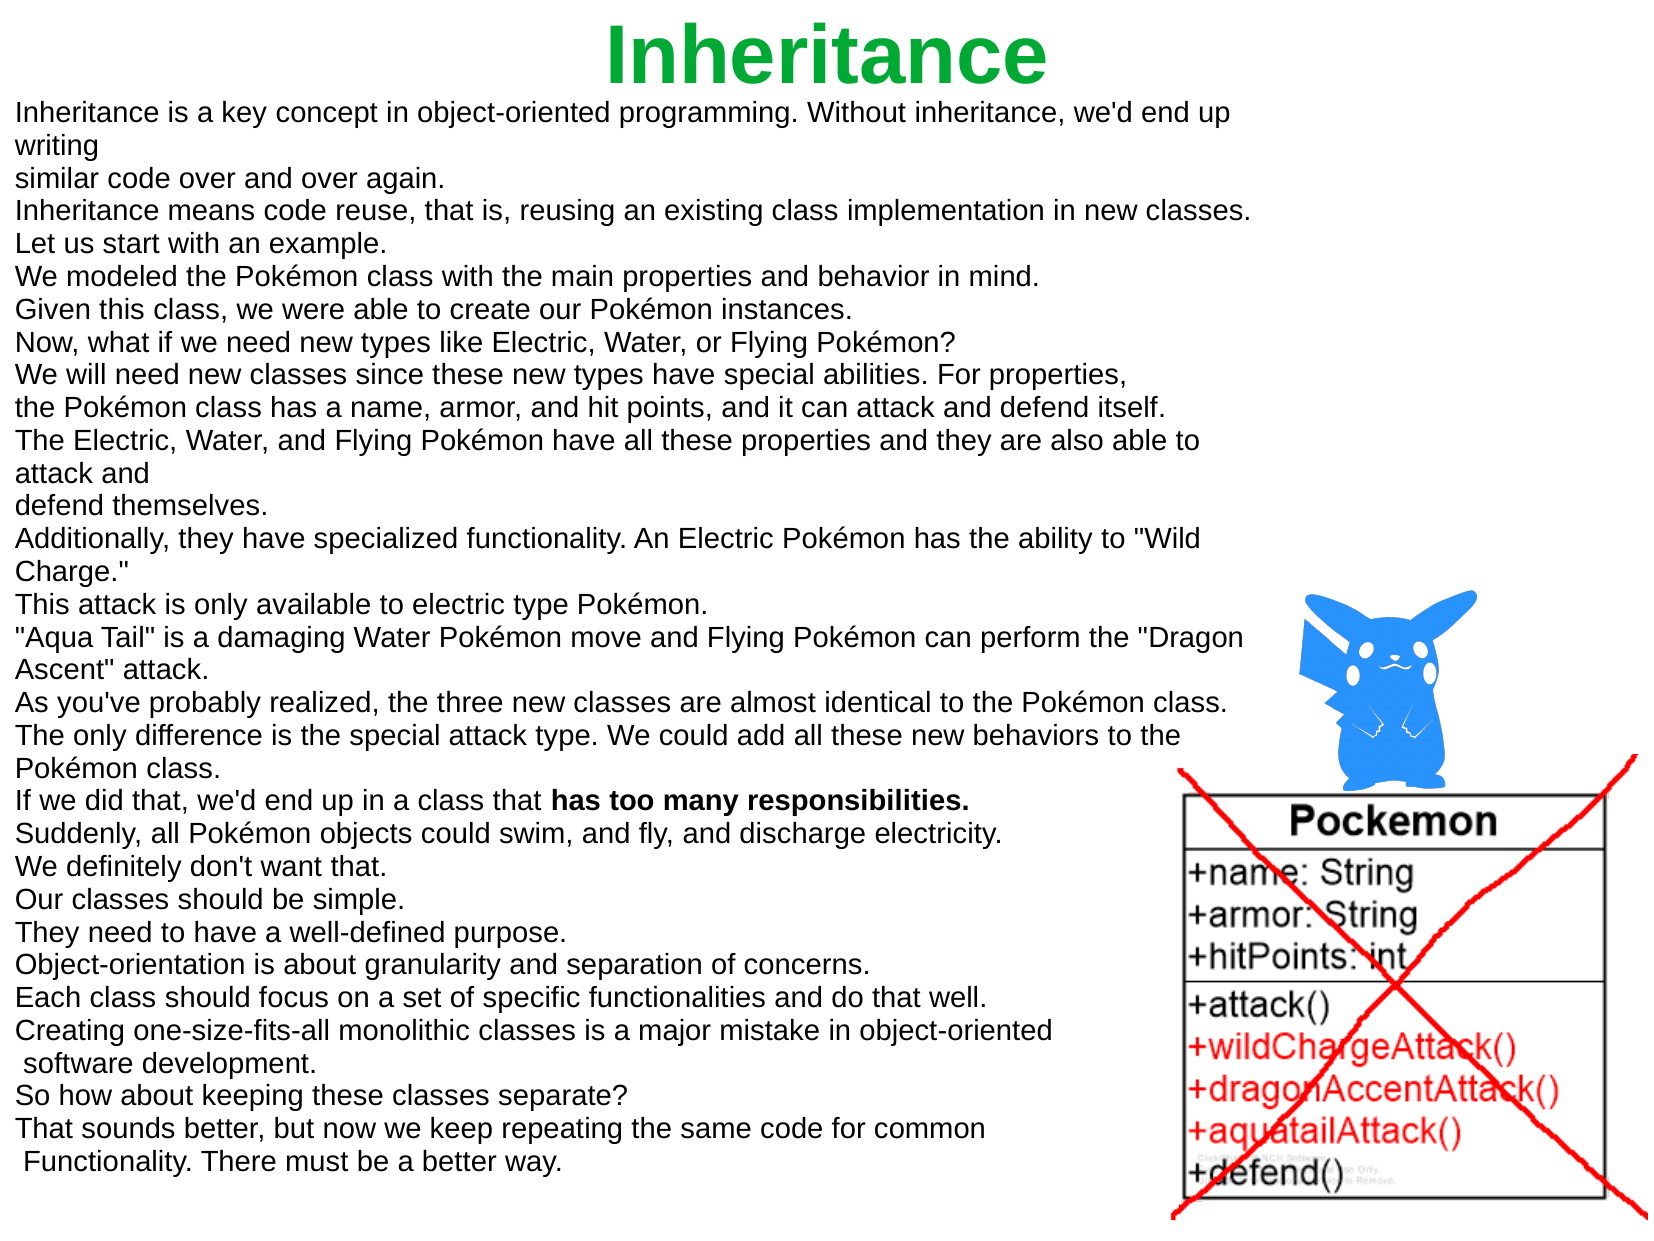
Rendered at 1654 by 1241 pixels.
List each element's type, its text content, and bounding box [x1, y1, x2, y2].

text_box Inheritance is a key concept in object-oriented programming. Without inheritance, we'd end up writing similar code over and over again. Inheritance means code reuse, that is, reusing an existing class implementation in new classes. Let us start with an example. We modeled the Pokémon class with the main properties and behavior in mind. Given this class, we were able to create our Pokémon instances. Now, what if we need new types like Electric, Water, or Flying Pokémon? We will need new classes since these new types have special abilities. For properties, the Pokémon class has a name, armor, and hit points, and it can attack and defend itself. The Electric, Water, and Flying Pokémon have all these properties and they are also able to attack and defend themselves. Additionally, they have specialized functionality. An Electric Pokémon has the ability to "Wild Charge." This attack is only available to electric type Pokémon. "Aqua Tail" is a damaging Water Pokémon move and Flying Pokémon can perform the "Dragon Ascent" attack. As you've probably realized, the three new classes are almost identical to the Pokémon class. The only difference is the special attack type. We could add all these new behaviors to the Pokémon class. If we did that, we'd end up in a class that has too many responsibilities. Suddenly, all Pokémon objects could swim, and fly, and discharge electricity. We definitely don't want that. Our classes should be simple. They need to have a well-defined purpose. Object-orientation is about granularity and separation of concerns. Each class should focus on a set of specific functionalities and do that well. Creating one-size-fits-all monolithic classes is a major mistake in object-oriented software development. So how about keeping these classes separate? That sounds better, but now we keep repeating the same code for common Functionality. There must be a better way. [0, 88, 1288, 1218]
title Inheritance [83, 8, 1572, 133]
picture [1143, 590, 1648, 1241]
